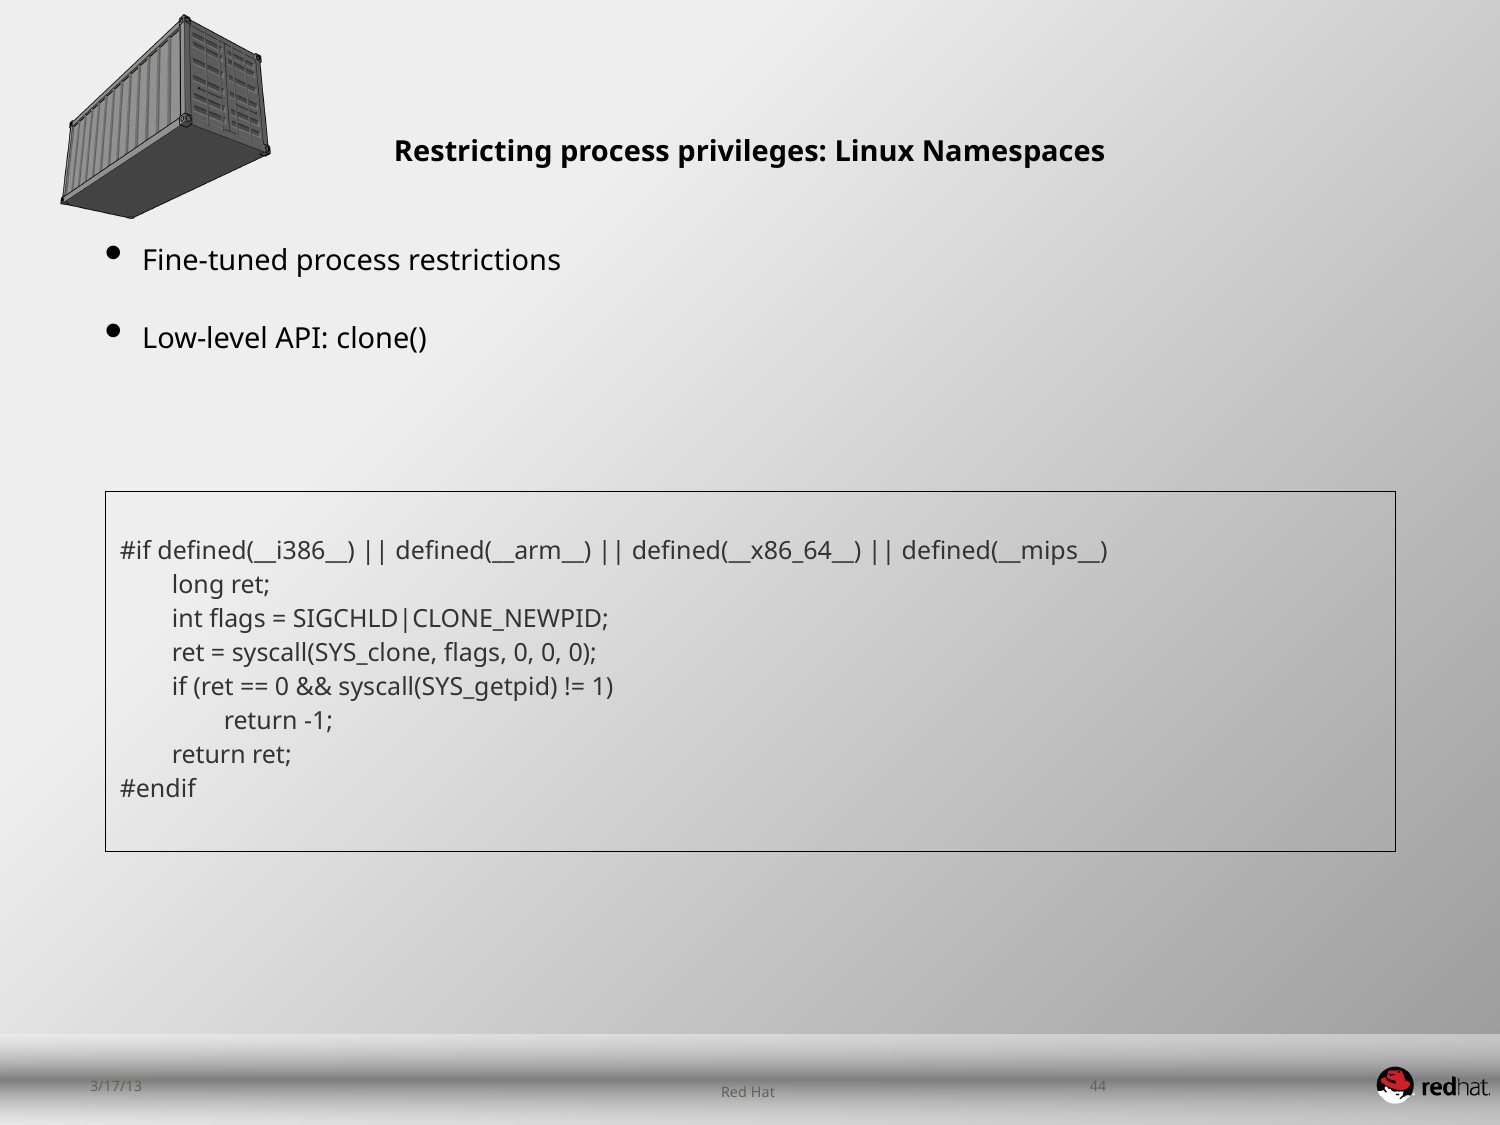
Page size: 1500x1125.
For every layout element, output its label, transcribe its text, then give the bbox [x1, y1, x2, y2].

picture [60, 14, 271, 219]
text_box #if defined(__i386__) || defined(__arm__) || defined(__x86_64__) || defined(__mips__) long ret; int flags = SIGCHLD|CLONE_NEWPID; ret = syscall(SYS_clone, flags, 0, 0, 0); if (ret == 0 && syscall(SYS_getpid) != 1) return -1; return ret; #endif [105, 491, 1396, 852]
title Restricting process privileges: Linux Namespaces [271, 22, 1426, 188]
slide_number 3/17/13 [75, 1051, 425, 1112]
footer Red Hat [300, 1065, 1200, 1110]
list Fine-tuned process restrictions Low-level API: clone() [74, 209, 1425, 1012]
slide_number <number> [1074, 1051, 1337, 1112]
picture [1364, 1057, 1500, 1110]
